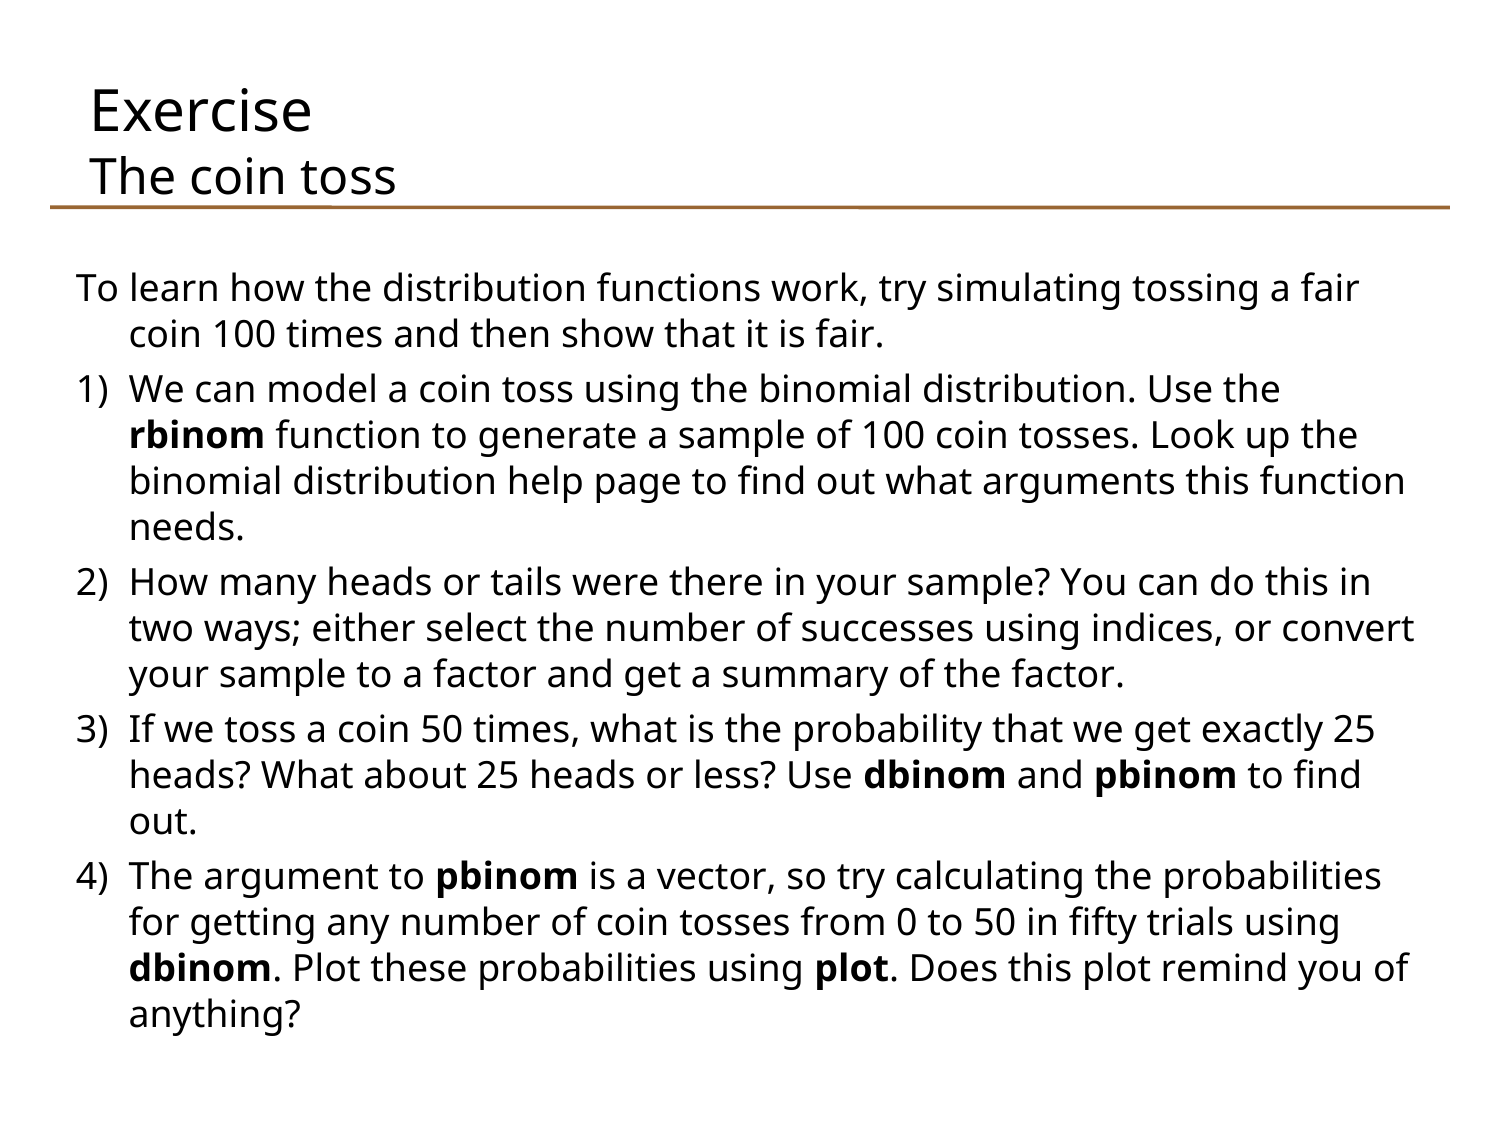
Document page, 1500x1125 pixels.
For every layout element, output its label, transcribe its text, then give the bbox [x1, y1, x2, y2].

text_box Exercise The coin toss [75, 44, 1425, 233]
text_box To learn how the distribution functions work, try simulating tossing a fair coin 100 times and then show that it is fair. We can model a coin toss using the binomial distribution. Use the rbinom function to generate a sample of 100 coin tosses. Look up the binomial distribution help page to find out what arguments this function needs. How many heads or tails were there in your sample? You can do this in two ways; either select the number of successes using indices, or convert your sample to a factor and get a summary of the factor. If we toss a coin 50 times, what is the probability that we get exactly 25 heads? What about 25 heads or less? Use dbinom and pbinom to find out. The argument to pbinom is a vector, so try calculating the probabilities for getting any number of coin tosses from 0 to 50 in fifty trials using dbinom. Plot these probabilities using plot. Does this plot remind you of anything? [75, 263, 1425, 1006]
